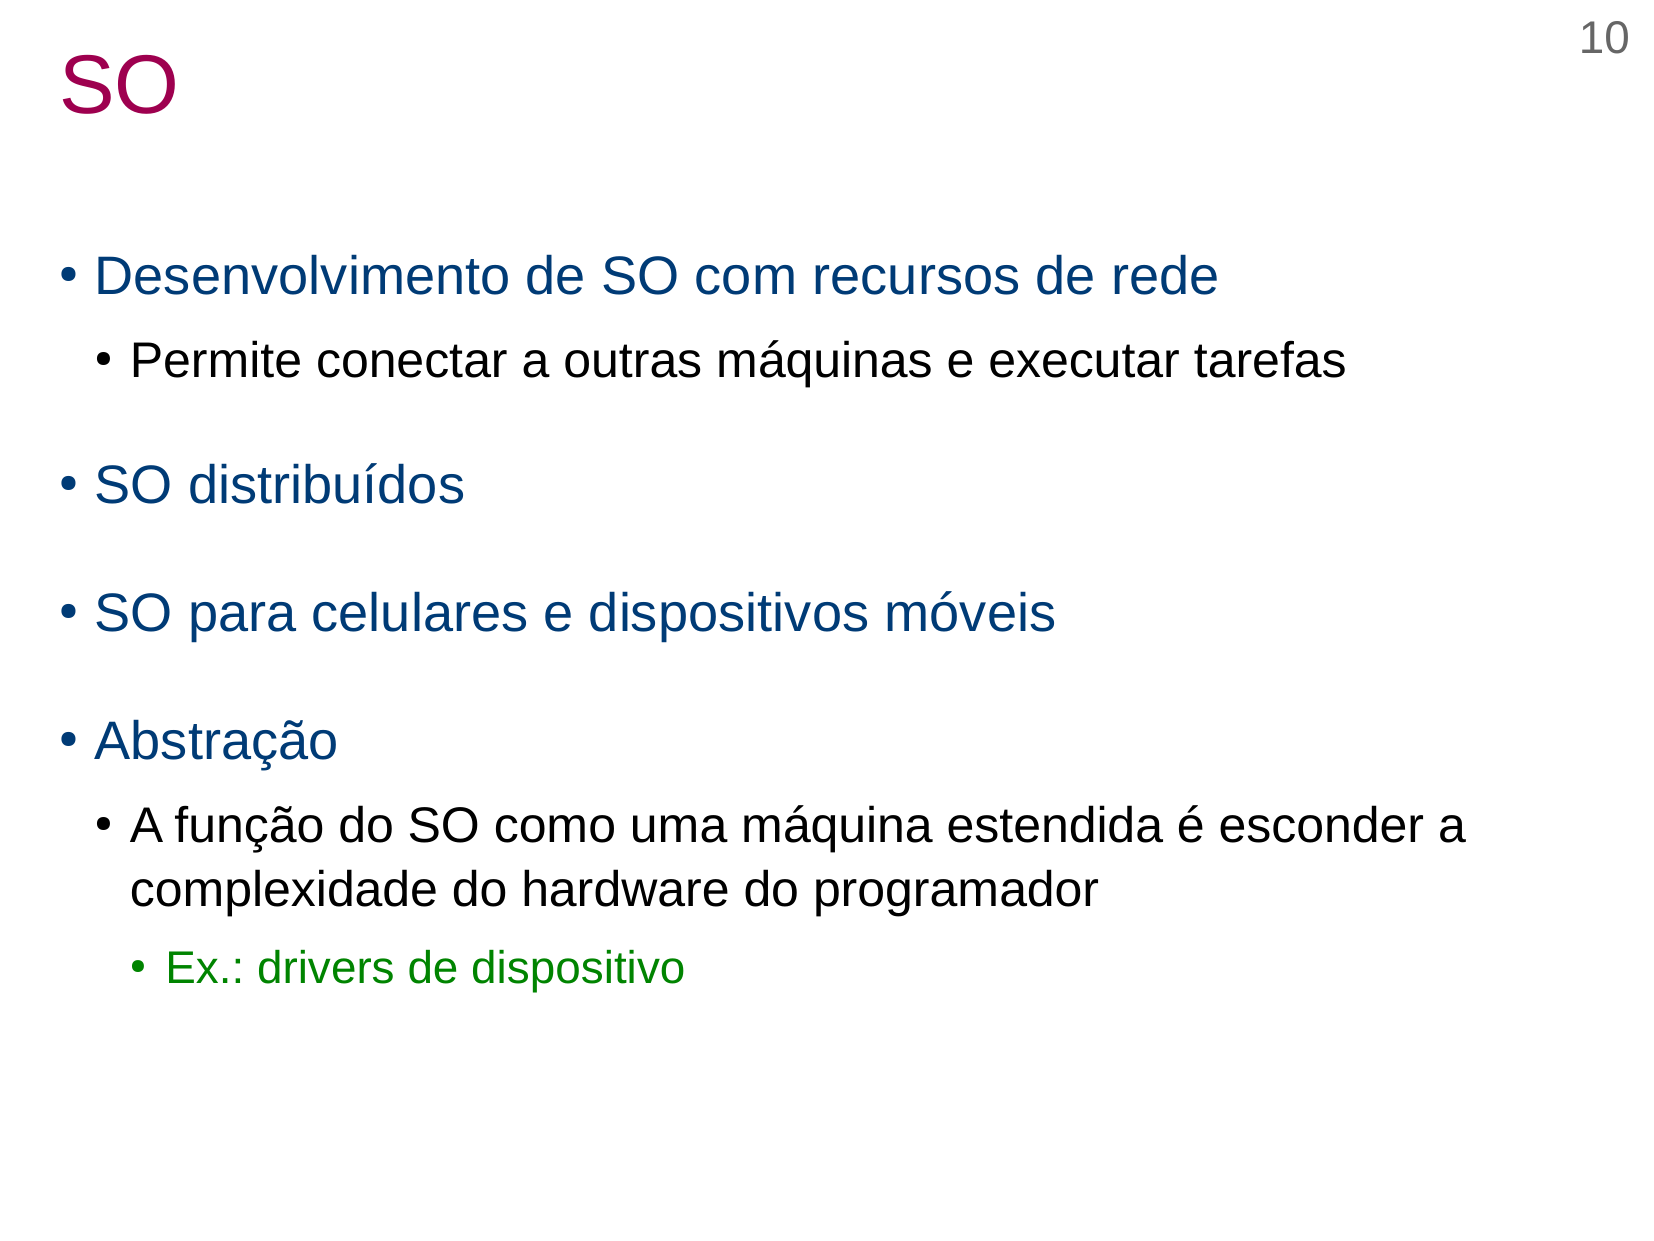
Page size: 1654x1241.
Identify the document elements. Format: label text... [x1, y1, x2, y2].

title SO [59, 29, 1595, 148]
list Desenvolvimento de SO com recursos de rede Permite conectar a outras máquinas e executar tarefas SO distribuídos SO para celulares e dispositivos móveis Abstração A função do SO como uma máquina estendida é esconder a complexidade do hardware do programador Ex.: drivers de dispositivo [59, 236, 1595, 1211]
